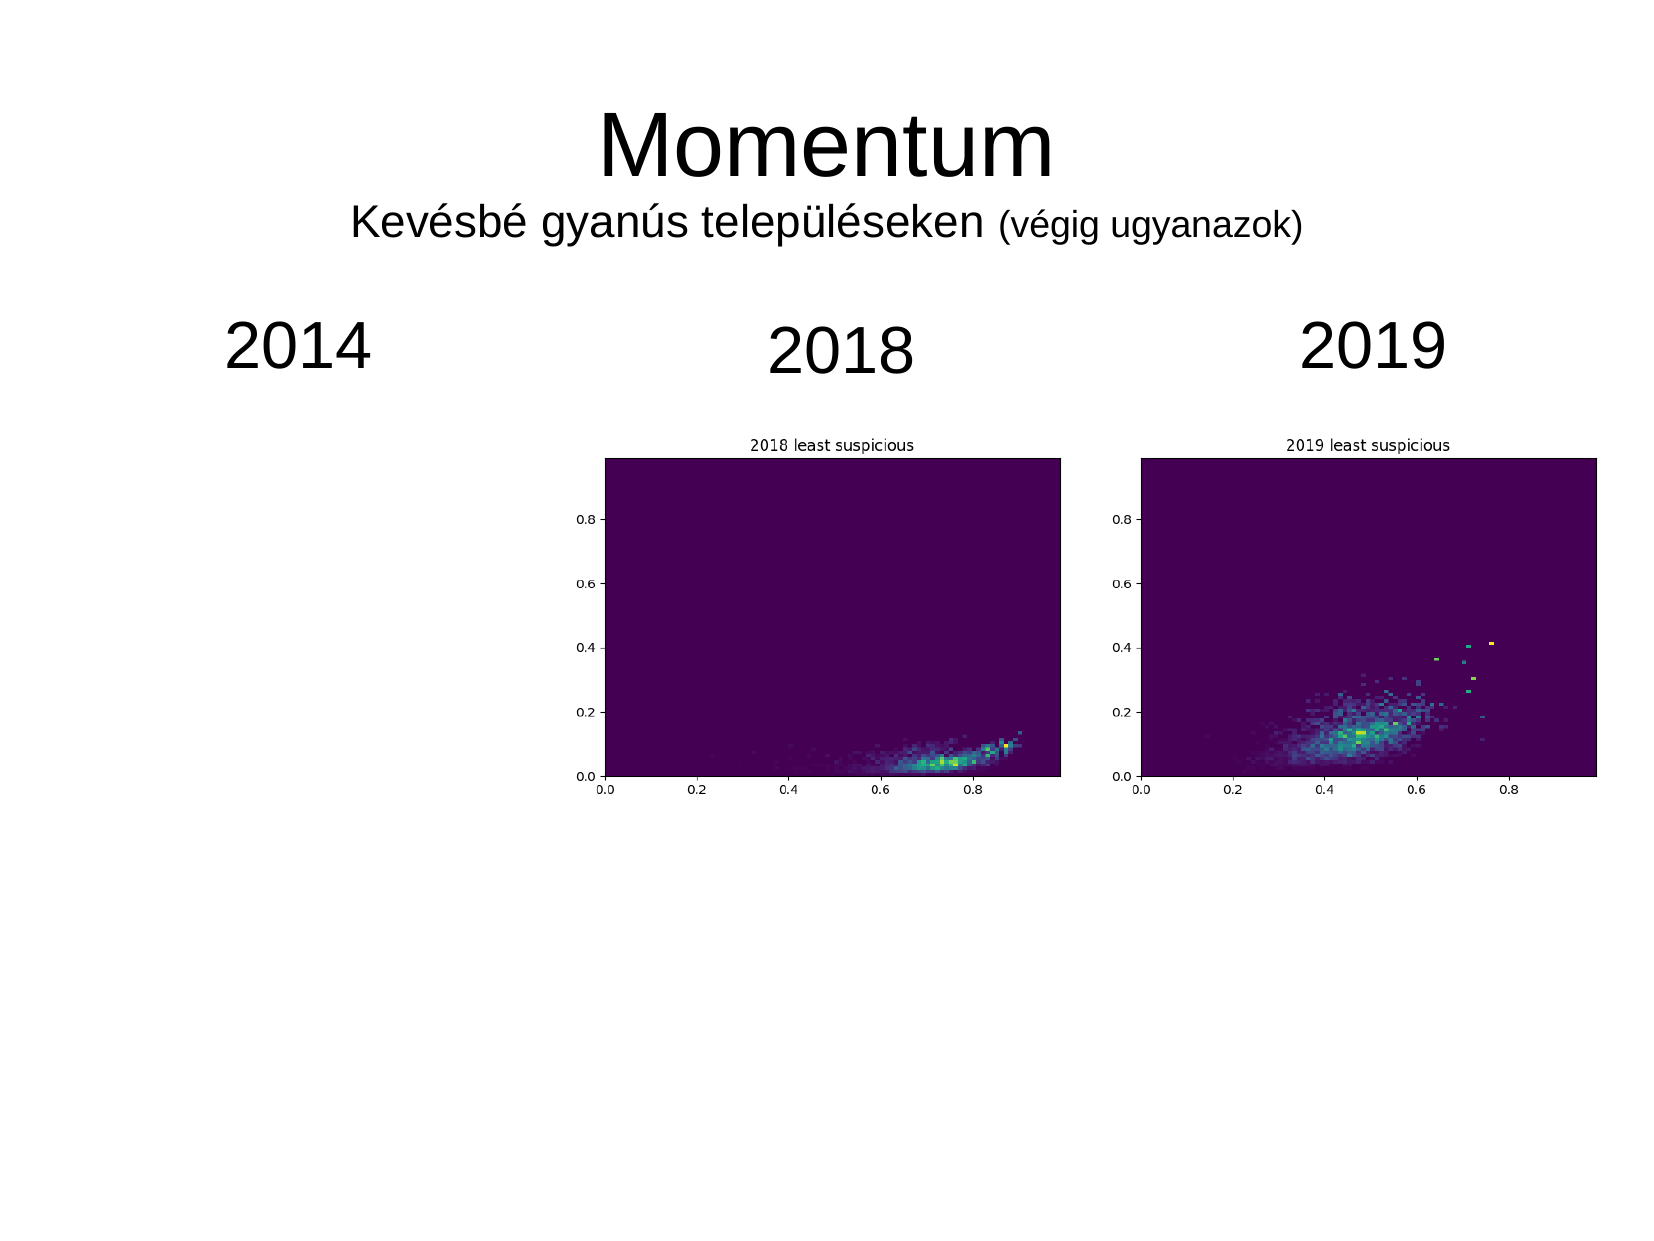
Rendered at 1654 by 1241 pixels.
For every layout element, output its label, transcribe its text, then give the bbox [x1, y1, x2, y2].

list 2018 [696, 312, 945, 389]
list 2019 [1228, 307, 1477, 384]
title Momentum Kevésbé gyanús településeken (végig ugyanazok) [82, 67, 1571, 275]
picture [531, 408, 1654, 821]
list 2014 [153, 307, 402, 384]
